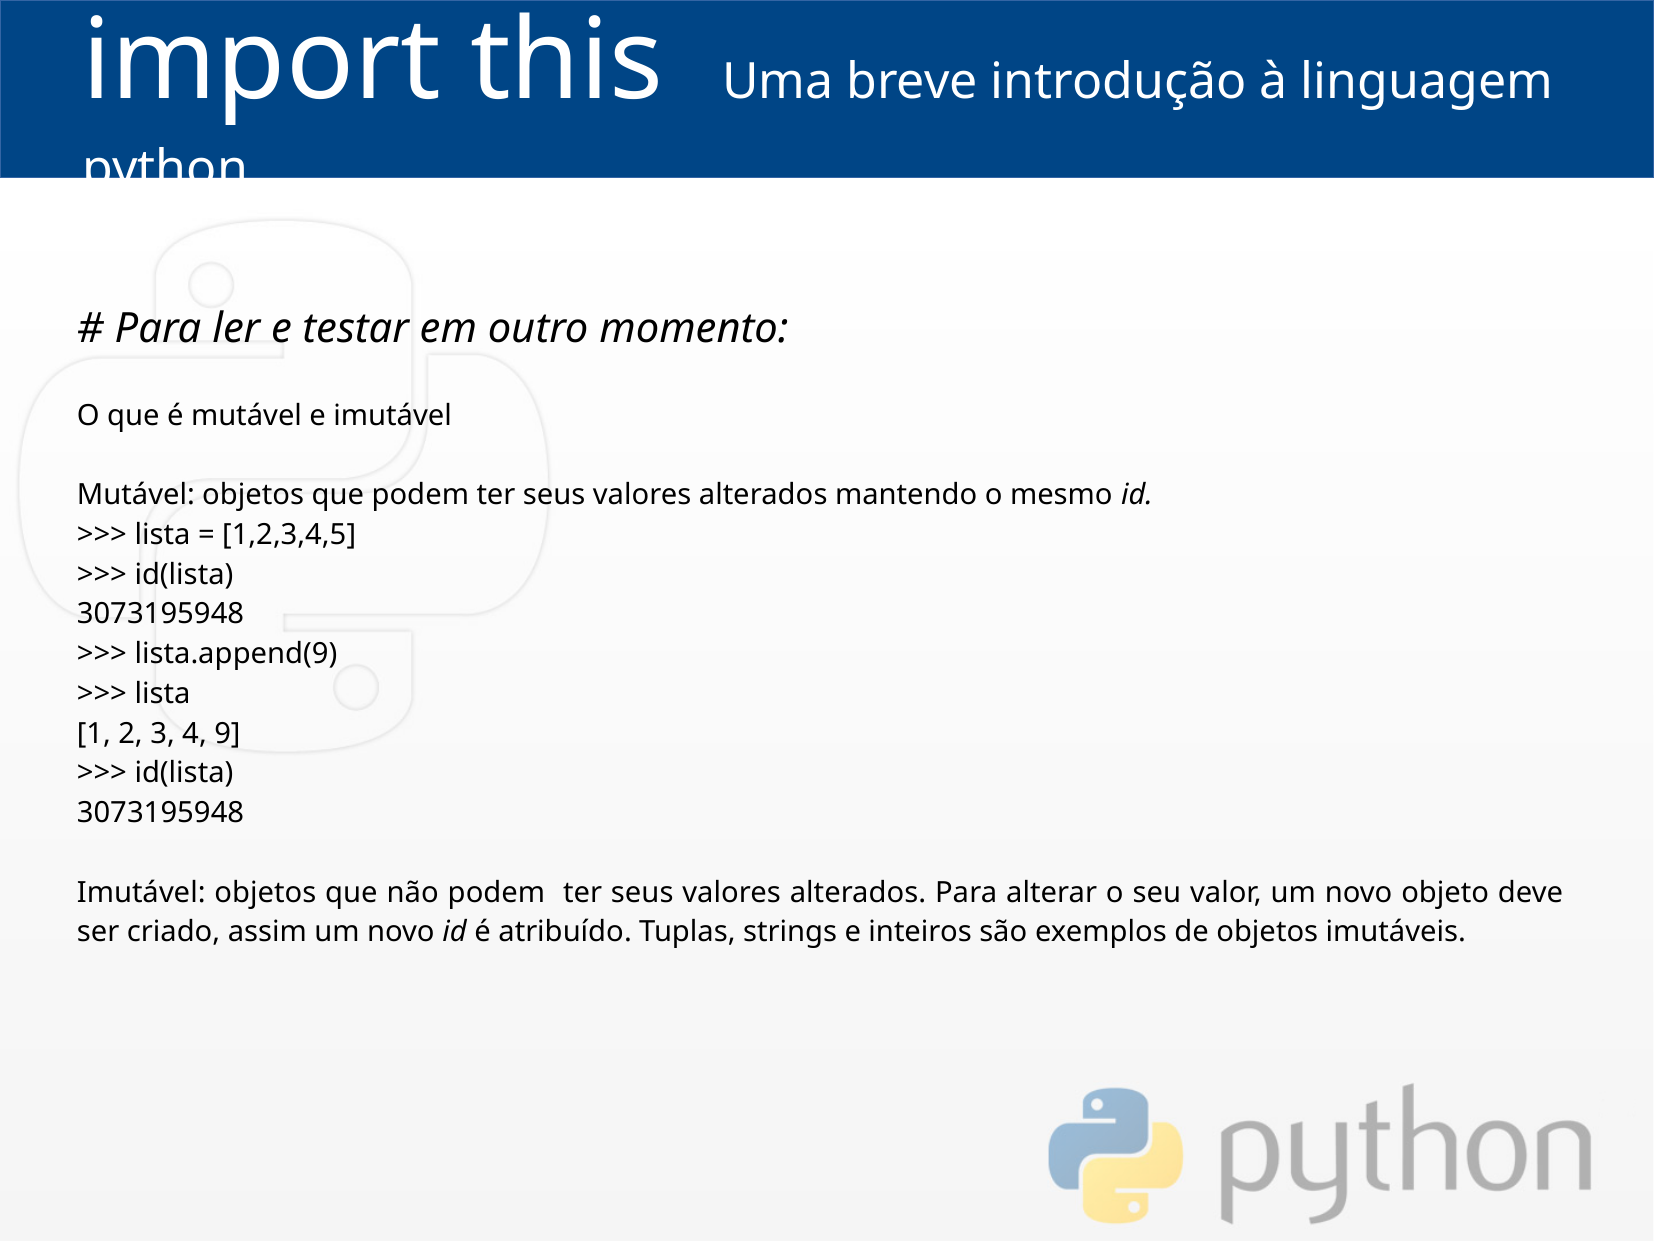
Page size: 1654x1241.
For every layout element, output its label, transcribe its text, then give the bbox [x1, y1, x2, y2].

picture [0, 200, 1654, 1241]
title import this Uma breve introdução à linguagem python [82, 1, 1571, 178]
subtitle # Para ler e testar em outro momento: O que é mutável e imutável Mutável: objetos que podem ter seus valores alterados mantendo o mesmo id. >>> lista = [1,2,3,4,5] >>> id(lista) 3073195948 >>> lista.append(9) >>> lista [1, 2, 3, 4, 9] >>> id(lista) 3073195948 Imutável: objetos que não podem ter seus valores alterados. Para alterar o seu valor, um novo objeto deve ser criado, assim um novo id é atribuído. Tuplas, strings e inteiros são exemplos de objetos imutáveis. [76, 319, 1565, 1128]
text_box [0, 0, 1654, 178]
